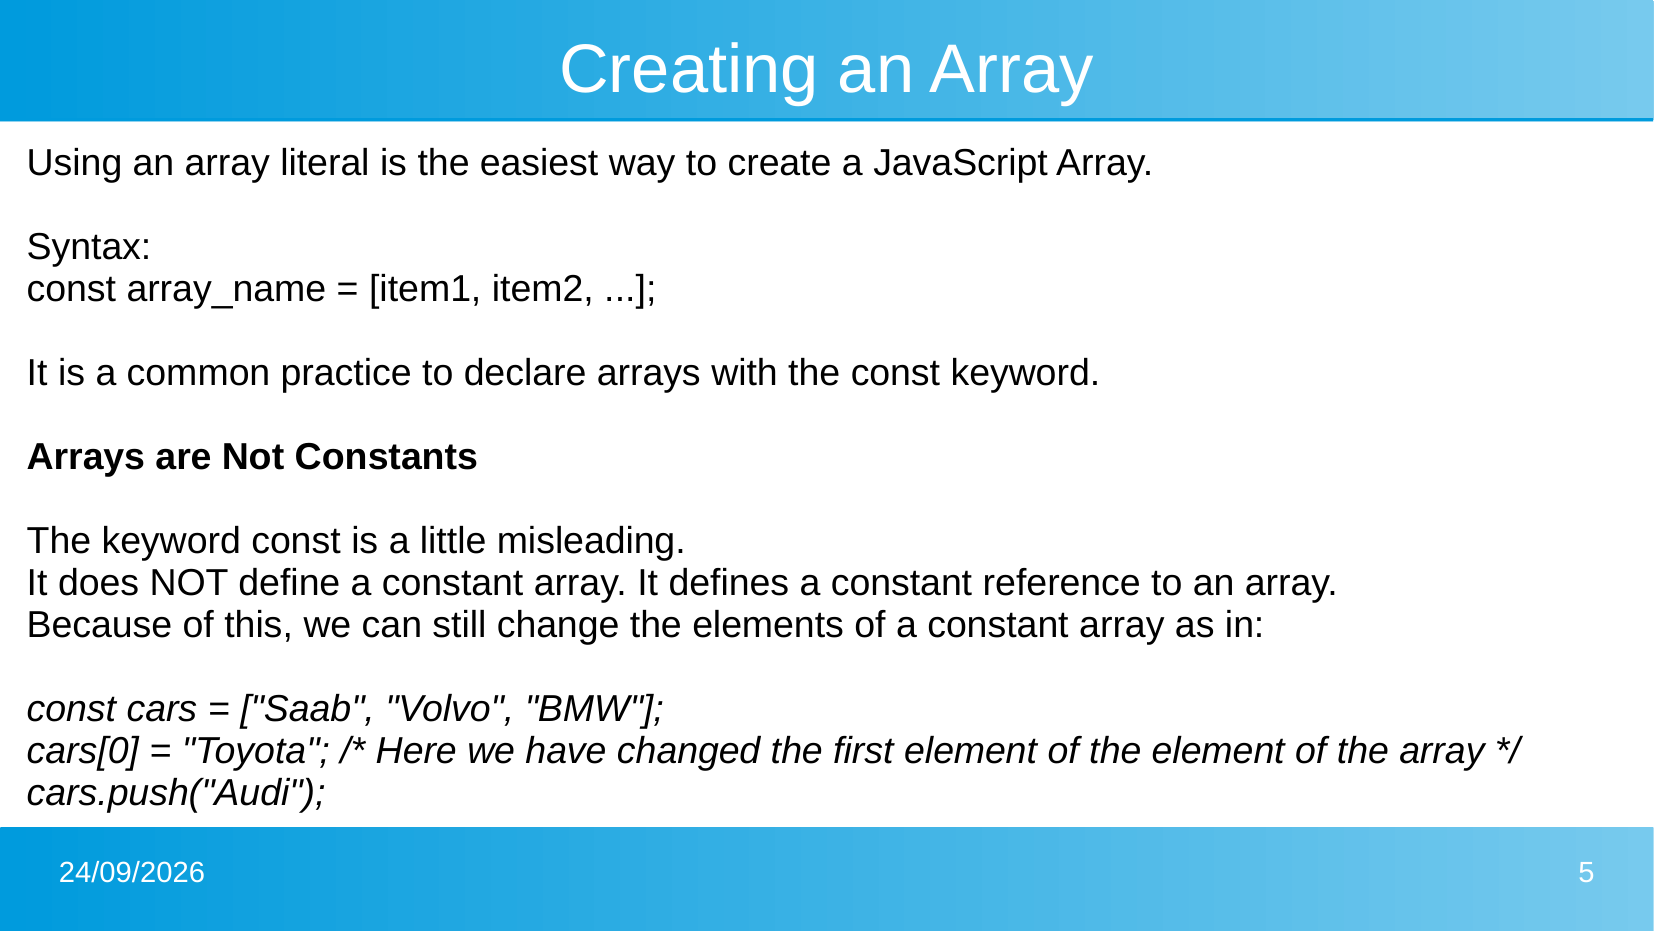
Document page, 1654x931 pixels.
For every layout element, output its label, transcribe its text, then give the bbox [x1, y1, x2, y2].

title Creating an Array [59, 29, 1595, 108]
text_box Using an array literal is the easiest way to create a JavaScript Array. Syntax: const array_name = [item1, item2, ...]; It is a common practice to declare arrays with the const keyword. Arrays are Not Constants The keyword const is a little misleading. It does NOT define a constant array. It defines a constant reference to an array. Because of this, we can still change the elements of a constant array as in: const cars = ["Saab", "Volvo", "BMW"]; cars[0] = "Toyota"; /* Here we have changed the first element of the element of the array */ cars.push("Audi"); [11, 134, 1625, 863]
